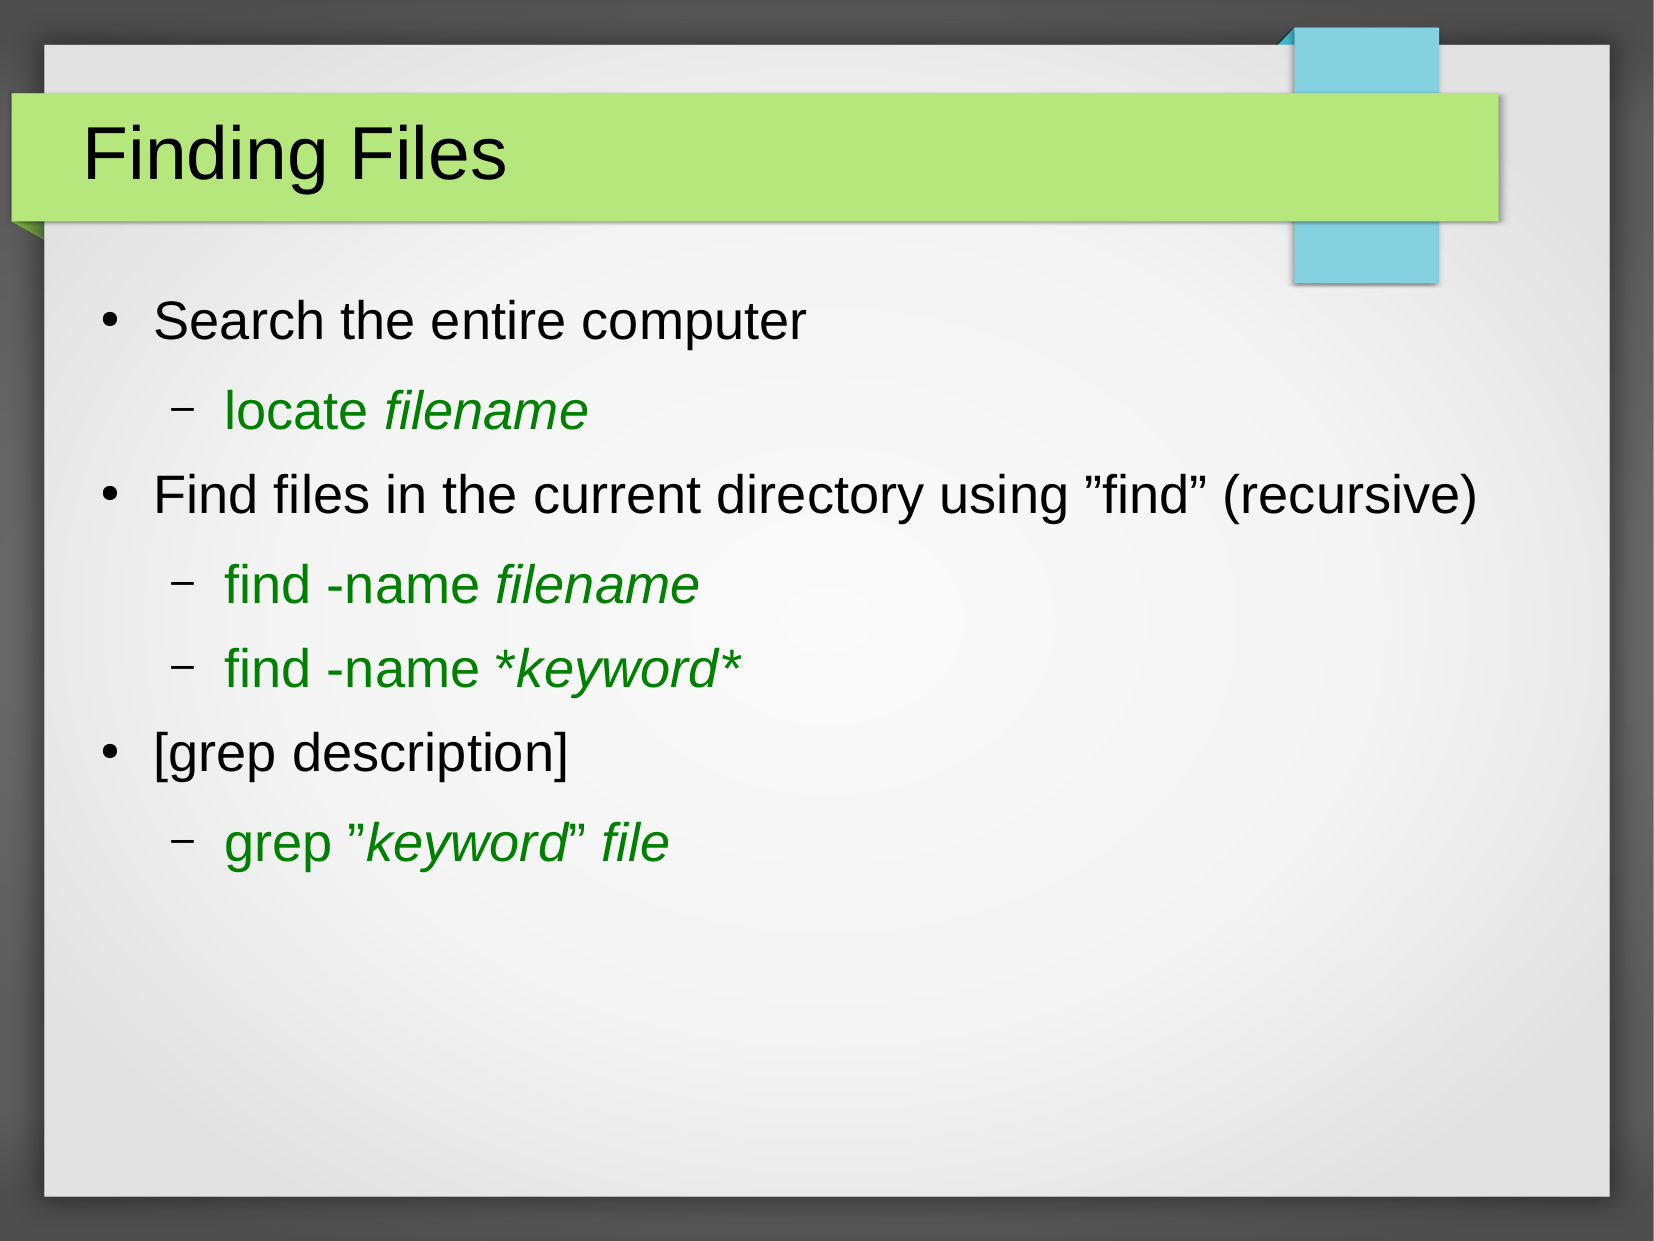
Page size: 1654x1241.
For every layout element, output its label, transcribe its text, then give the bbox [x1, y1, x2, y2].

picture [0, 0, 1654, 1241]
list Search the entire computer locate filename Find files in the current directory using ”find” (recursive) find -name filename find -name *keyword* [grep description] grep ”keyword” file [82, 290, 1571, 1109]
title Finding Files [82, 94, 1264, 213]
